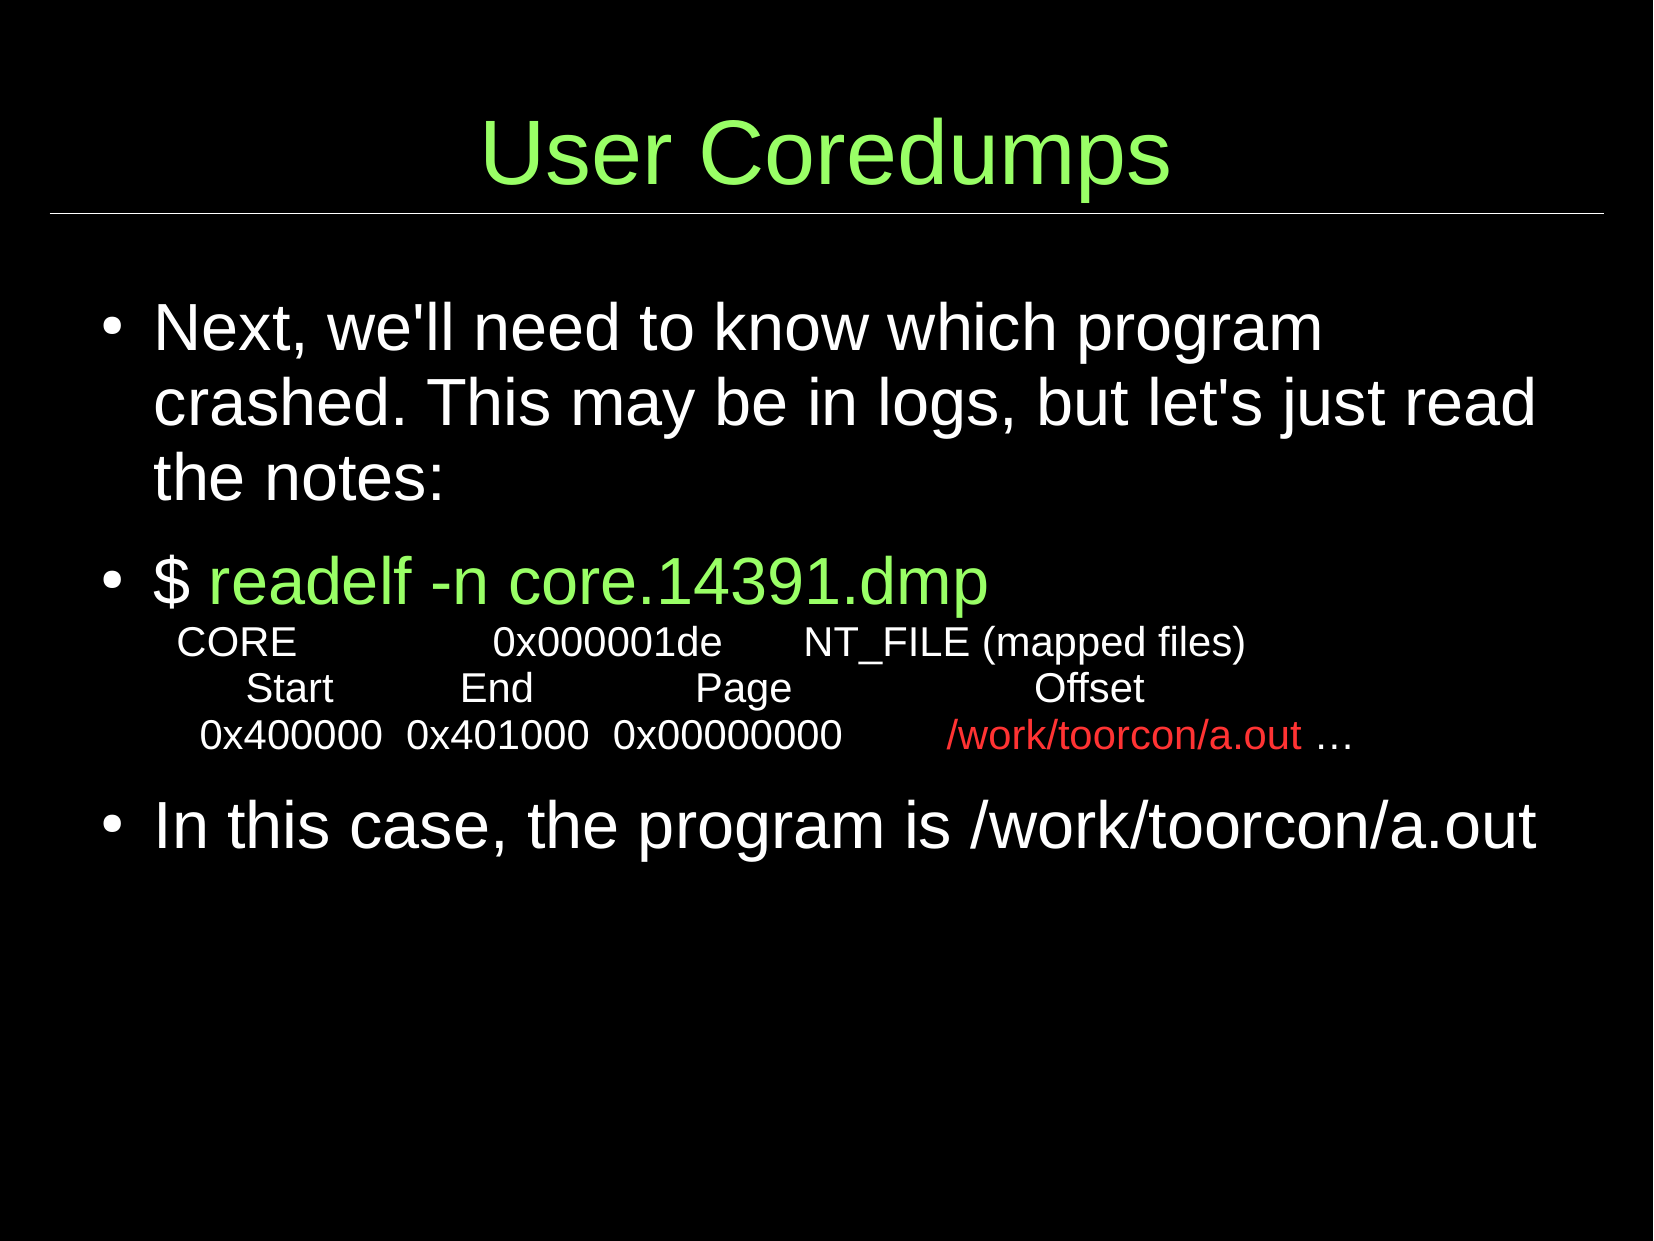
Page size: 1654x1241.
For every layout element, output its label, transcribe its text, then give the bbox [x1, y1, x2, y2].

title User Coredumps [82, 49, 1571, 257]
list Next, we'll need to know which program crashed. This may be in logs, but let's just read the notes: $ readelf -n core.14391.dmp CORE 0x000001de NT_FILE (mapped files) Start End Page Offset 0x400000 0x401000 0x00000000 /work/toorcon/a.out … In this case, the program is /work/toorcon/a.out [82, 290, 1571, 1111]
